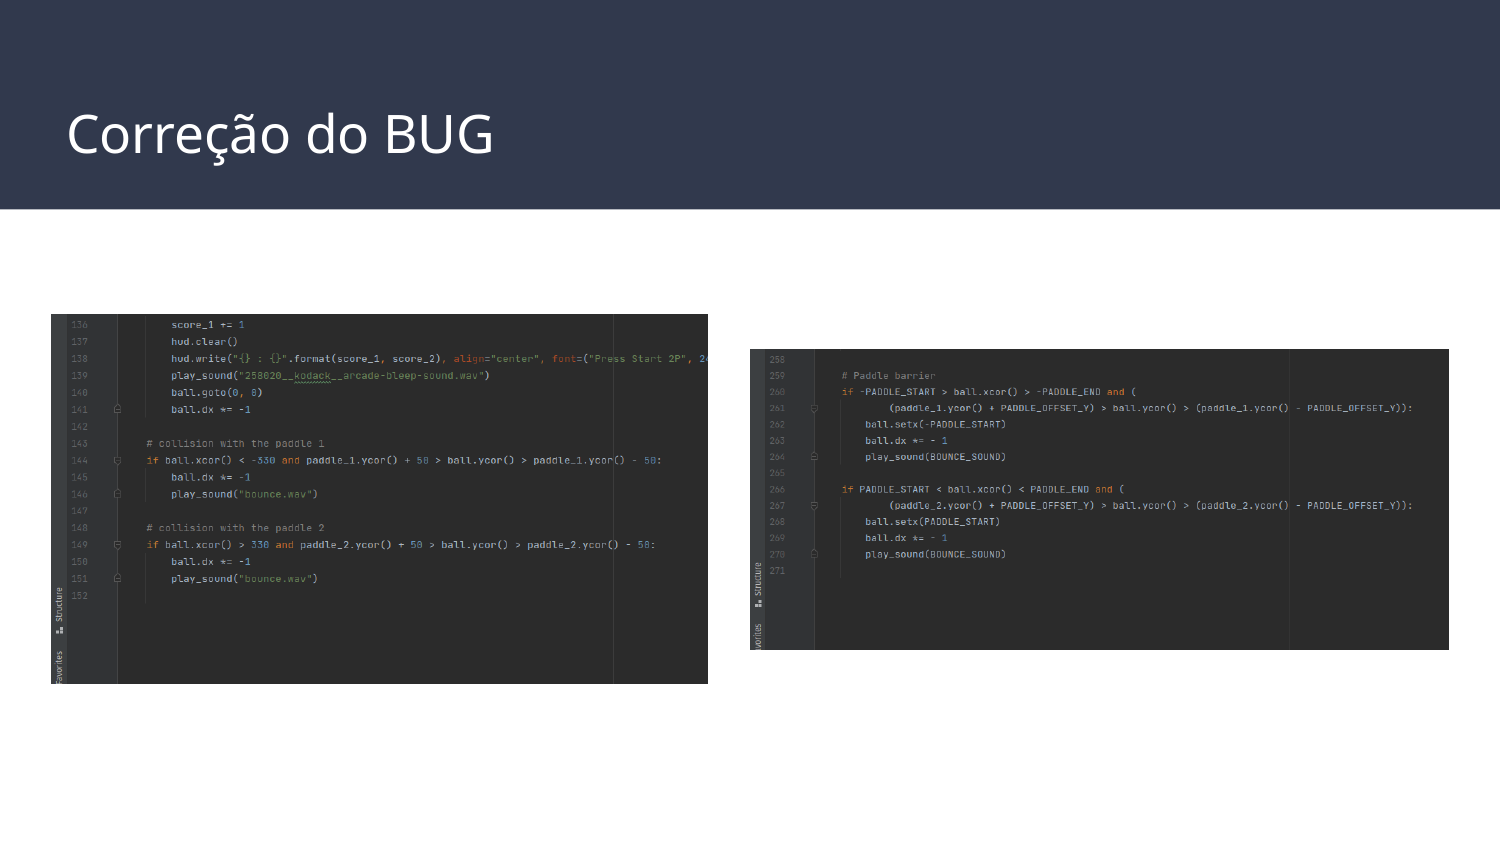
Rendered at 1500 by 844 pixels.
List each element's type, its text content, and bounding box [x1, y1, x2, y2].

picture [750, 349, 1449, 650]
title Correção do BUG [51, 82, 1449, 185]
picture [51, 314, 708, 684]
